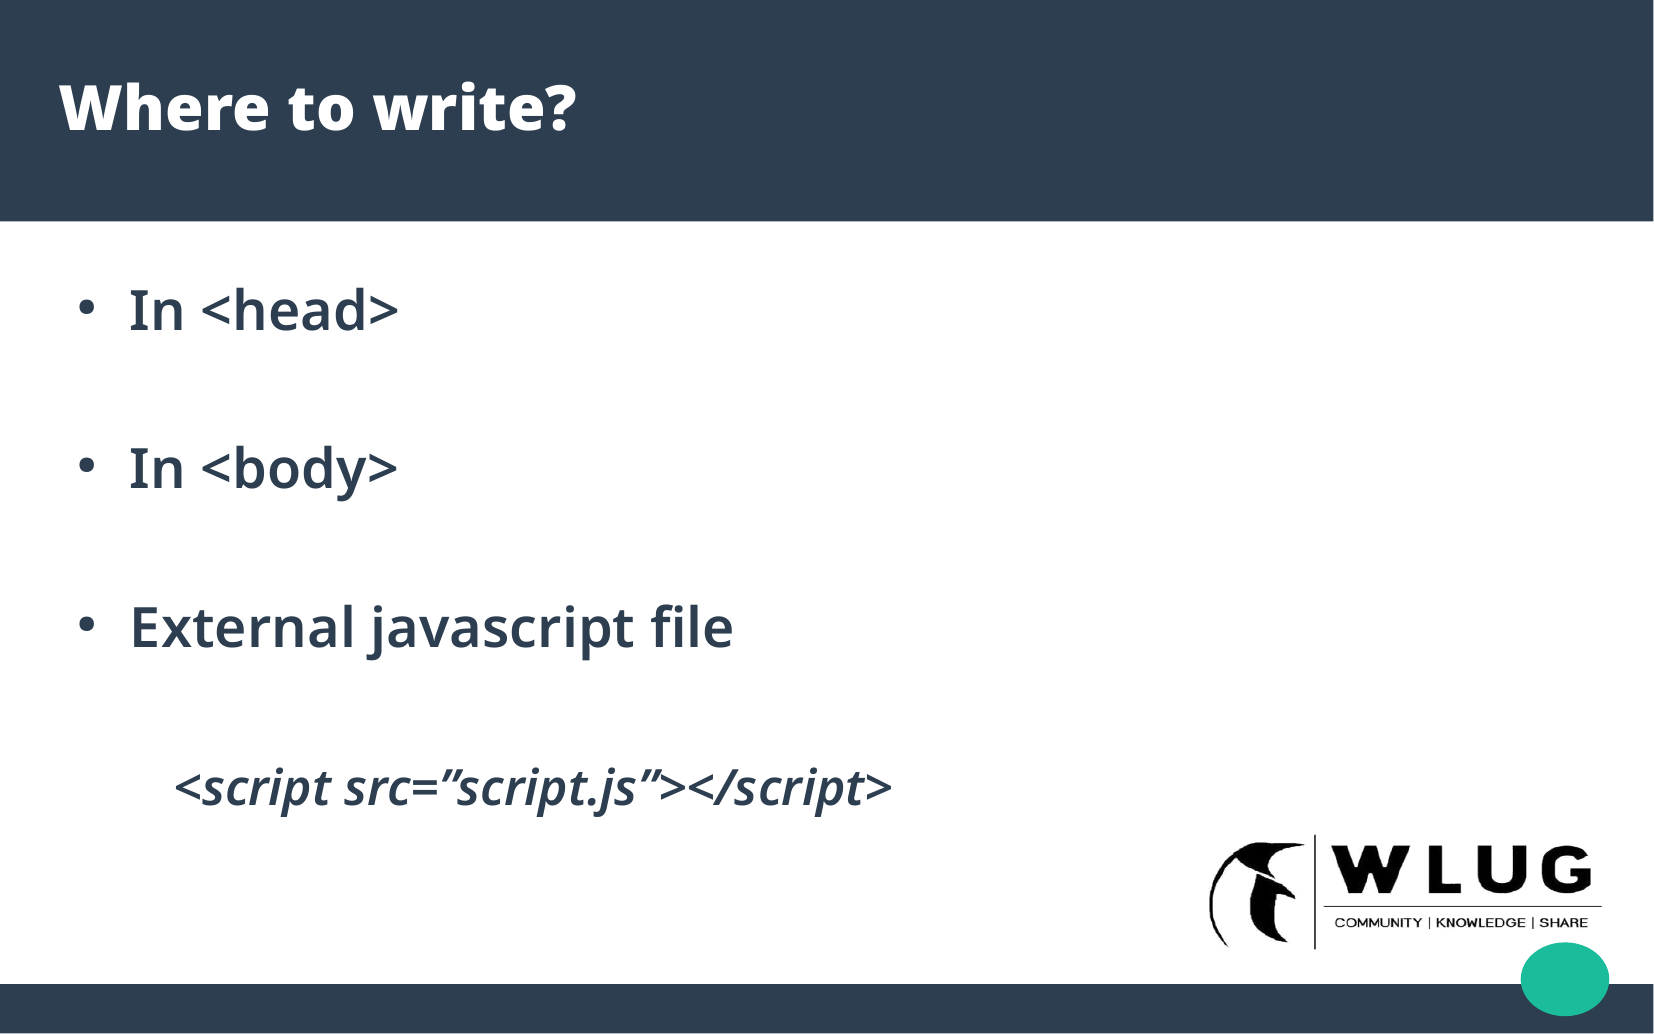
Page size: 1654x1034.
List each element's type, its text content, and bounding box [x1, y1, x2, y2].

list In <head> In <body> External javascript file <script src=”script.js”></script> [59, 270, 1595, 960]
title Where to write? [59, 41, 1595, 173]
picture [1182, 826, 1616, 955]
